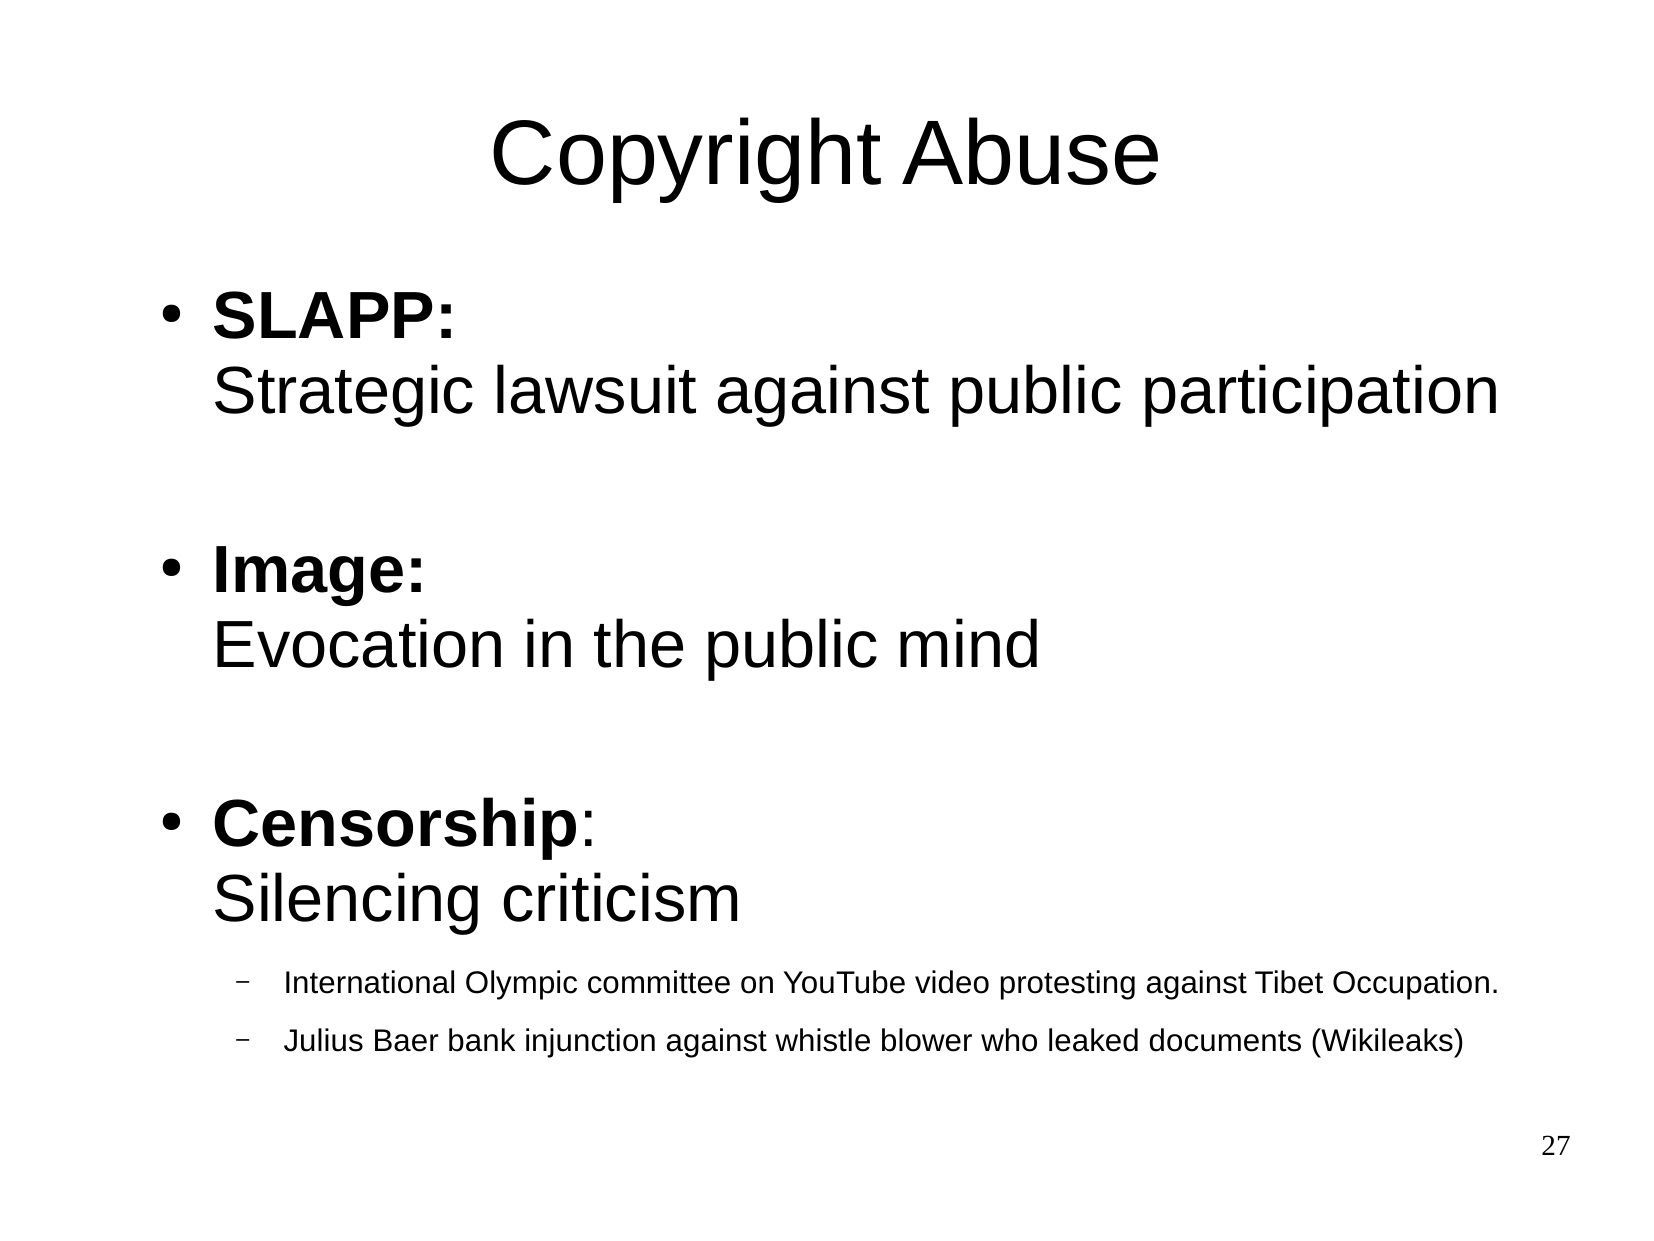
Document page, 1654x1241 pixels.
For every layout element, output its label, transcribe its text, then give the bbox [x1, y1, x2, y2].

list SLAPP: Strategic lawsuit against public participation Image: Evocation in the public mind Censorship: Silencing criticism International Olympic committee on YouTube video protesting against Tibet Occupation. Julius Baer bank injunction against whistle blower who leaked documents (Wikileaks) [141, 278, 1522, 1093]
title Copyright Abuse [82, 56, 1571, 250]
